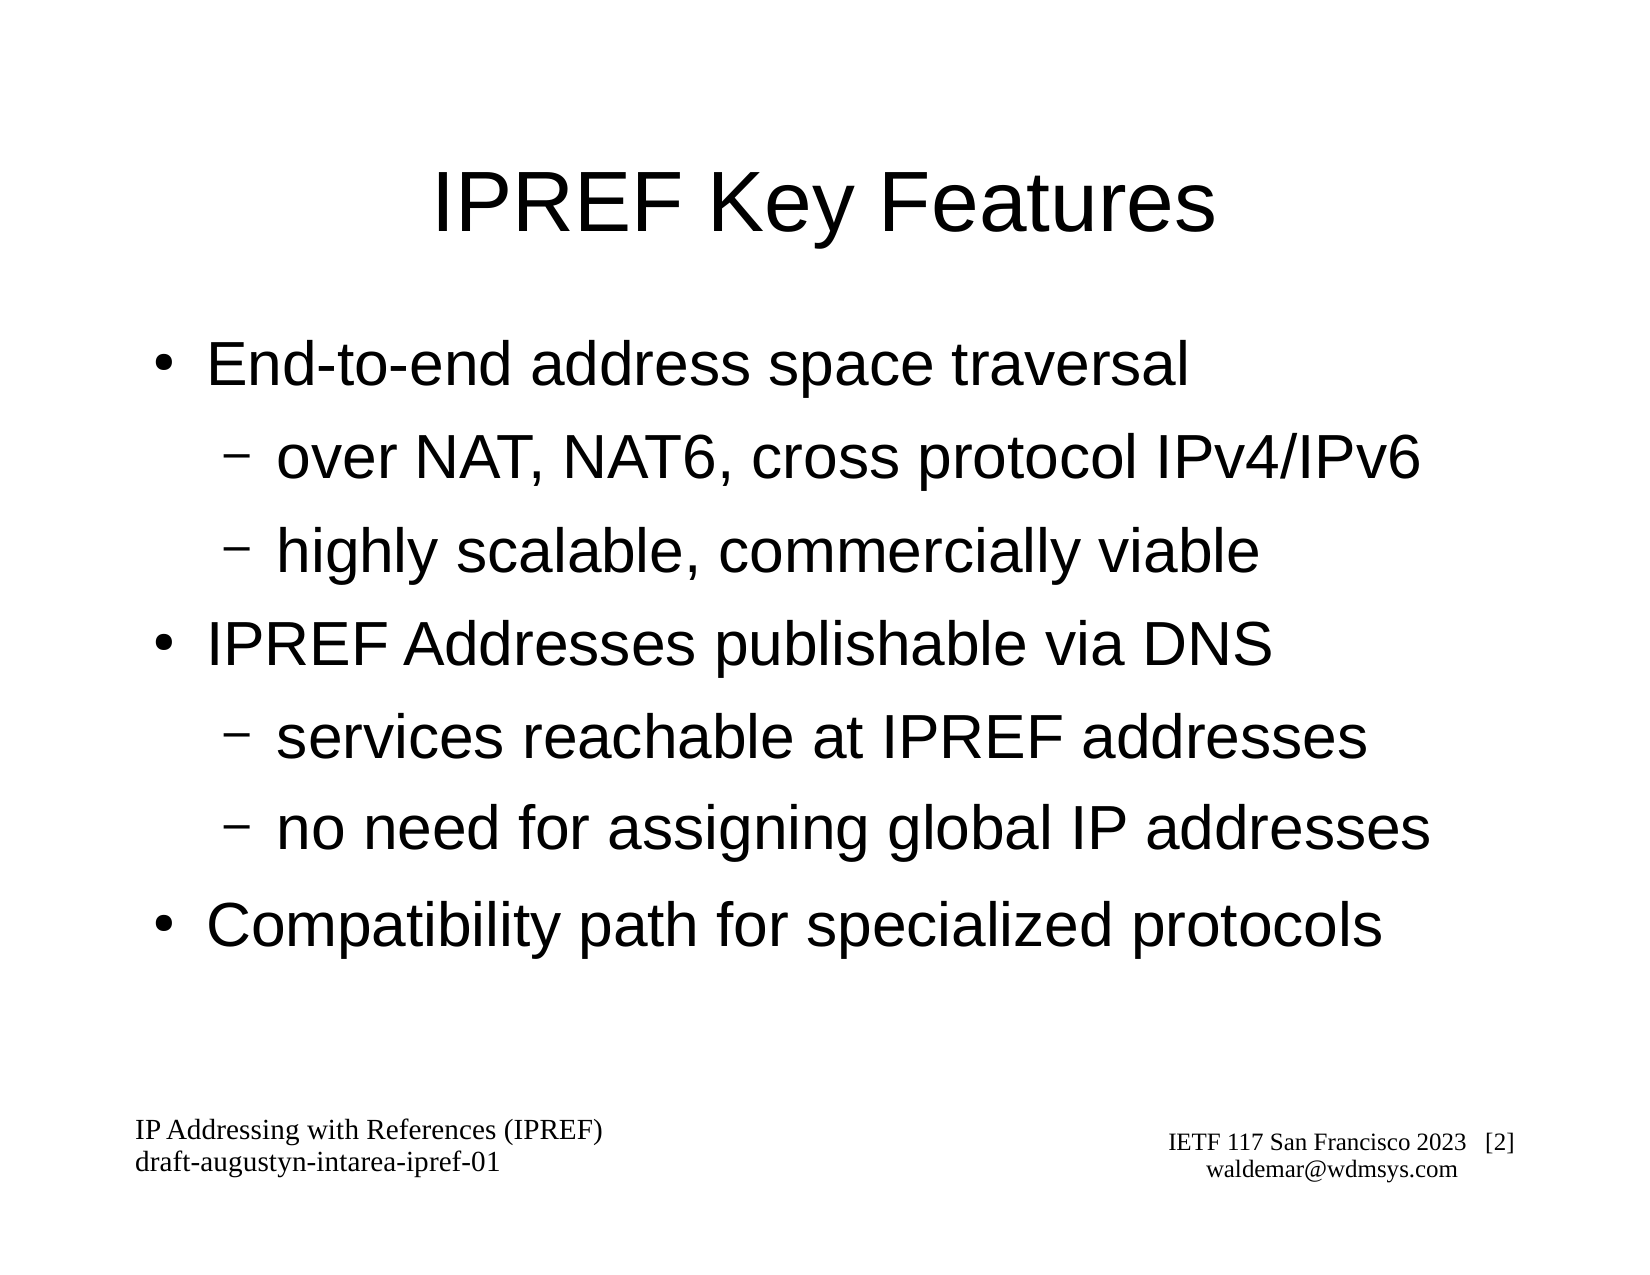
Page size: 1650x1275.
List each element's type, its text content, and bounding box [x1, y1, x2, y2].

list End-to-end address space traversal over NAT, NAT6, cross protocol IPv4/IPv6 highly scalable, commercially viable IPREF Addresses publishable via DNS services reachable at IPREF addresses no need for assigning global IP addresses Compatibility path for specialized protocols [135, 329, 1515, 1077]
title IPREF Key Features [135, 104, 1515, 298]
